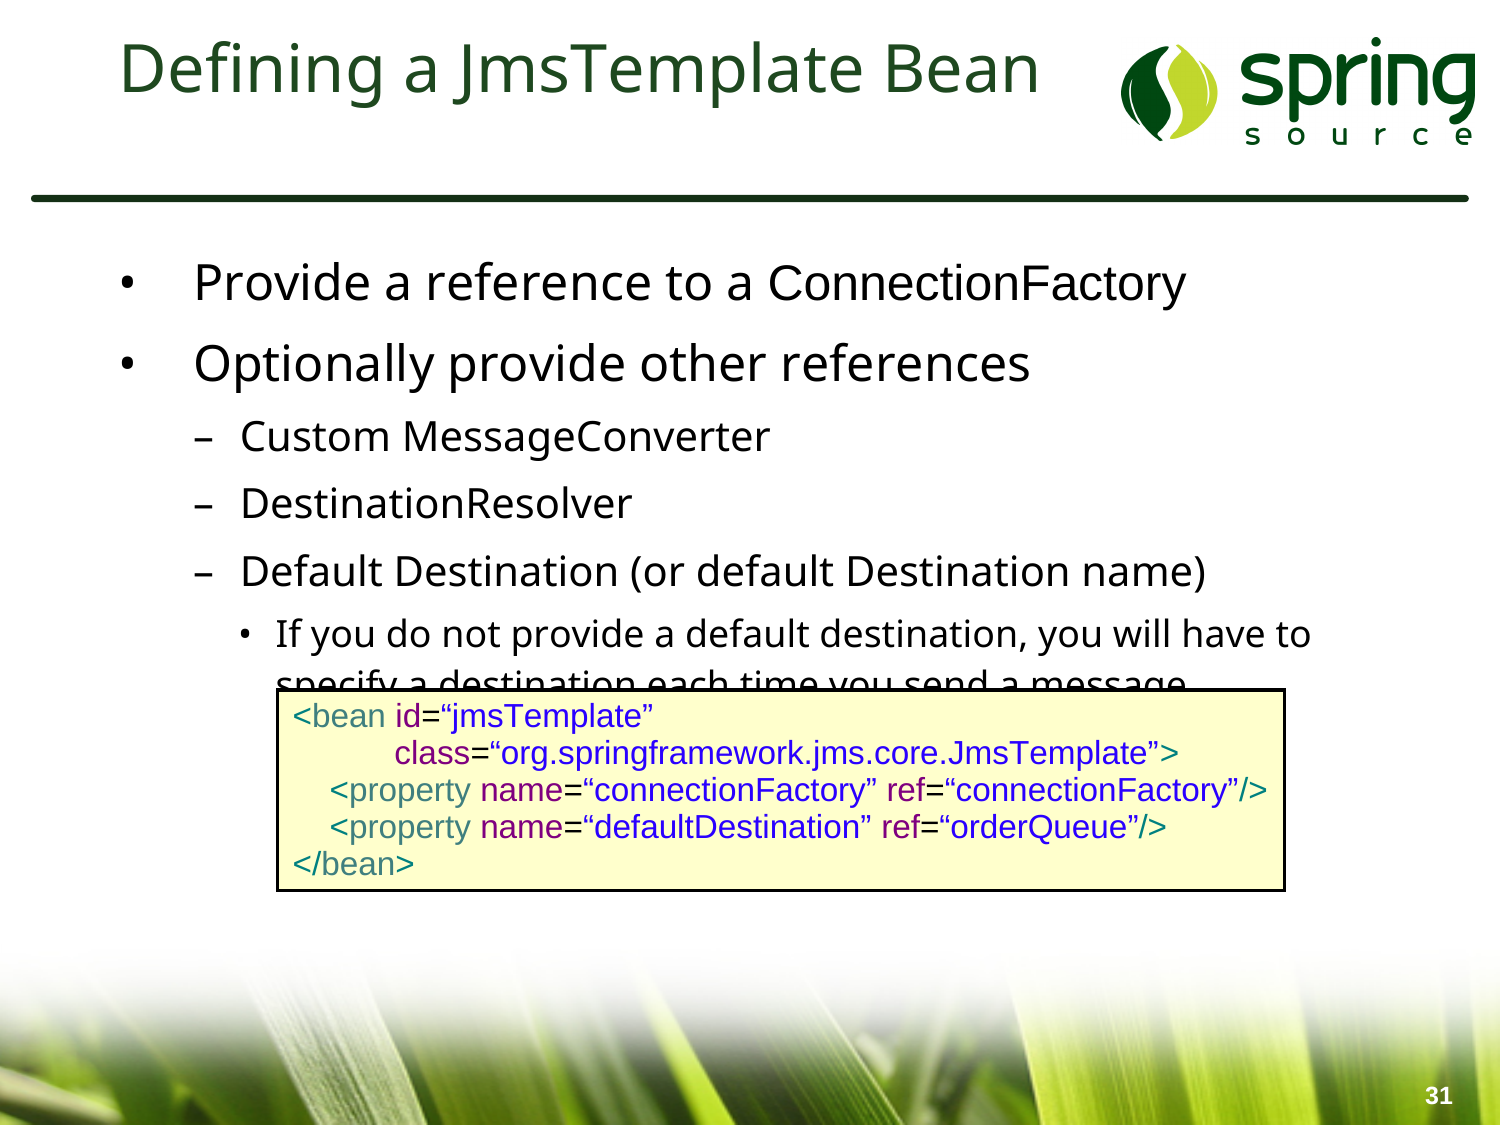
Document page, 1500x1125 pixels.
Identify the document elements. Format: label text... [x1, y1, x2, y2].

list Provide a reference to a ConnectionFactory Optionally provide other references Custom MessageConverter DestinationResolver Default Destination (or default Destination name) If you do not provide a default destination, you will have to specify a destination each time you send a message [103, 239, 1394, 903]
picture [0, 944, 1500, 1125]
picture [1137, 37, 1475, 145]
title Defining a JmsTemplate Bean [103, 14, 1137, 177]
text_box <bean id=“jmsTemplate” class=“org.springframework.jms.core.JmsTemplate”> <property name=“connectionFactory” ref=“connectionFactory”/> <property name=“defaultDestination” ref=“orderQueue”/> </bean> [277, 689, 1285, 891]
